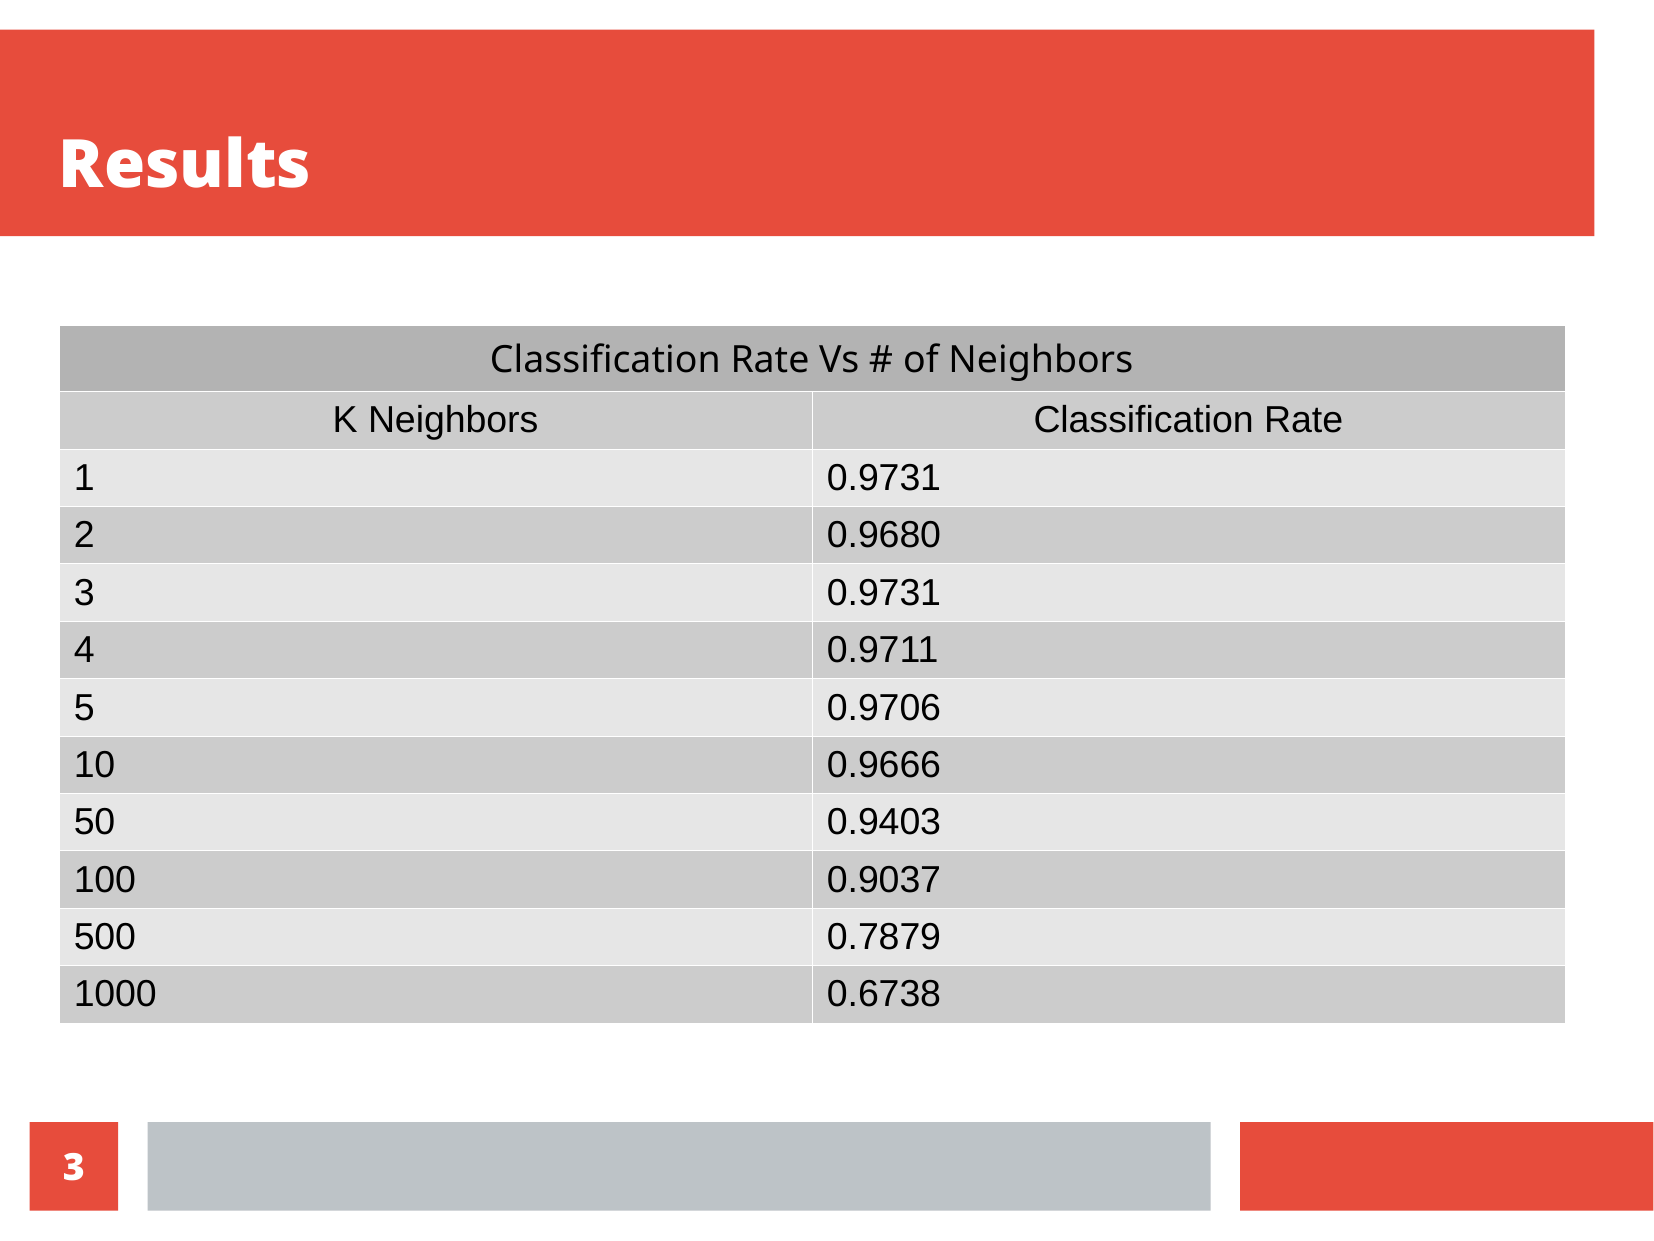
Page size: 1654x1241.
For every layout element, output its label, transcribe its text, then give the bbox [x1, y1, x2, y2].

table_cell 0.9731 [813, 450, 1565, 506]
table_cell 4 [60, 622, 812, 678]
table_cell 0.9706 [813, 679, 1565, 736]
table_cell 0.9666 [813, 737, 1565, 793]
table_cell 2 [60, 507, 812, 563]
table_cell 0.7879 [813, 909, 1565, 965]
table_cell 3 [60, 564, 812, 621]
table_cell 0.9403 [813, 794, 1565, 850]
table_cell 10 [60, 737, 812, 793]
table_cell 1000 [60, 966, 812, 1023]
table_cell Classification Rate [813, 392, 1565, 449]
table_header Classification Rate Vs # of Neighbors [60, 326, 1565, 391]
table_cell 5 [60, 679, 812, 736]
table_cell 0.9731 [813, 564, 1565, 621]
table_cell K Neighbors [60, 392, 812, 449]
table_cell 0.6738 [813, 966, 1565, 1023]
title Results [59, 59, 1595, 207]
table_cell 500 [60, 909, 812, 965]
table_cell 0.9711 [813, 622, 1565, 678]
table_cell 100 [60, 851, 812, 908]
table_cell 1 [60, 450, 812, 506]
table_cell 0.9680 [813, 507, 1565, 563]
table_cell 50 [60, 794, 812, 850]
table_cell 0.9037 [813, 851, 1565, 908]
